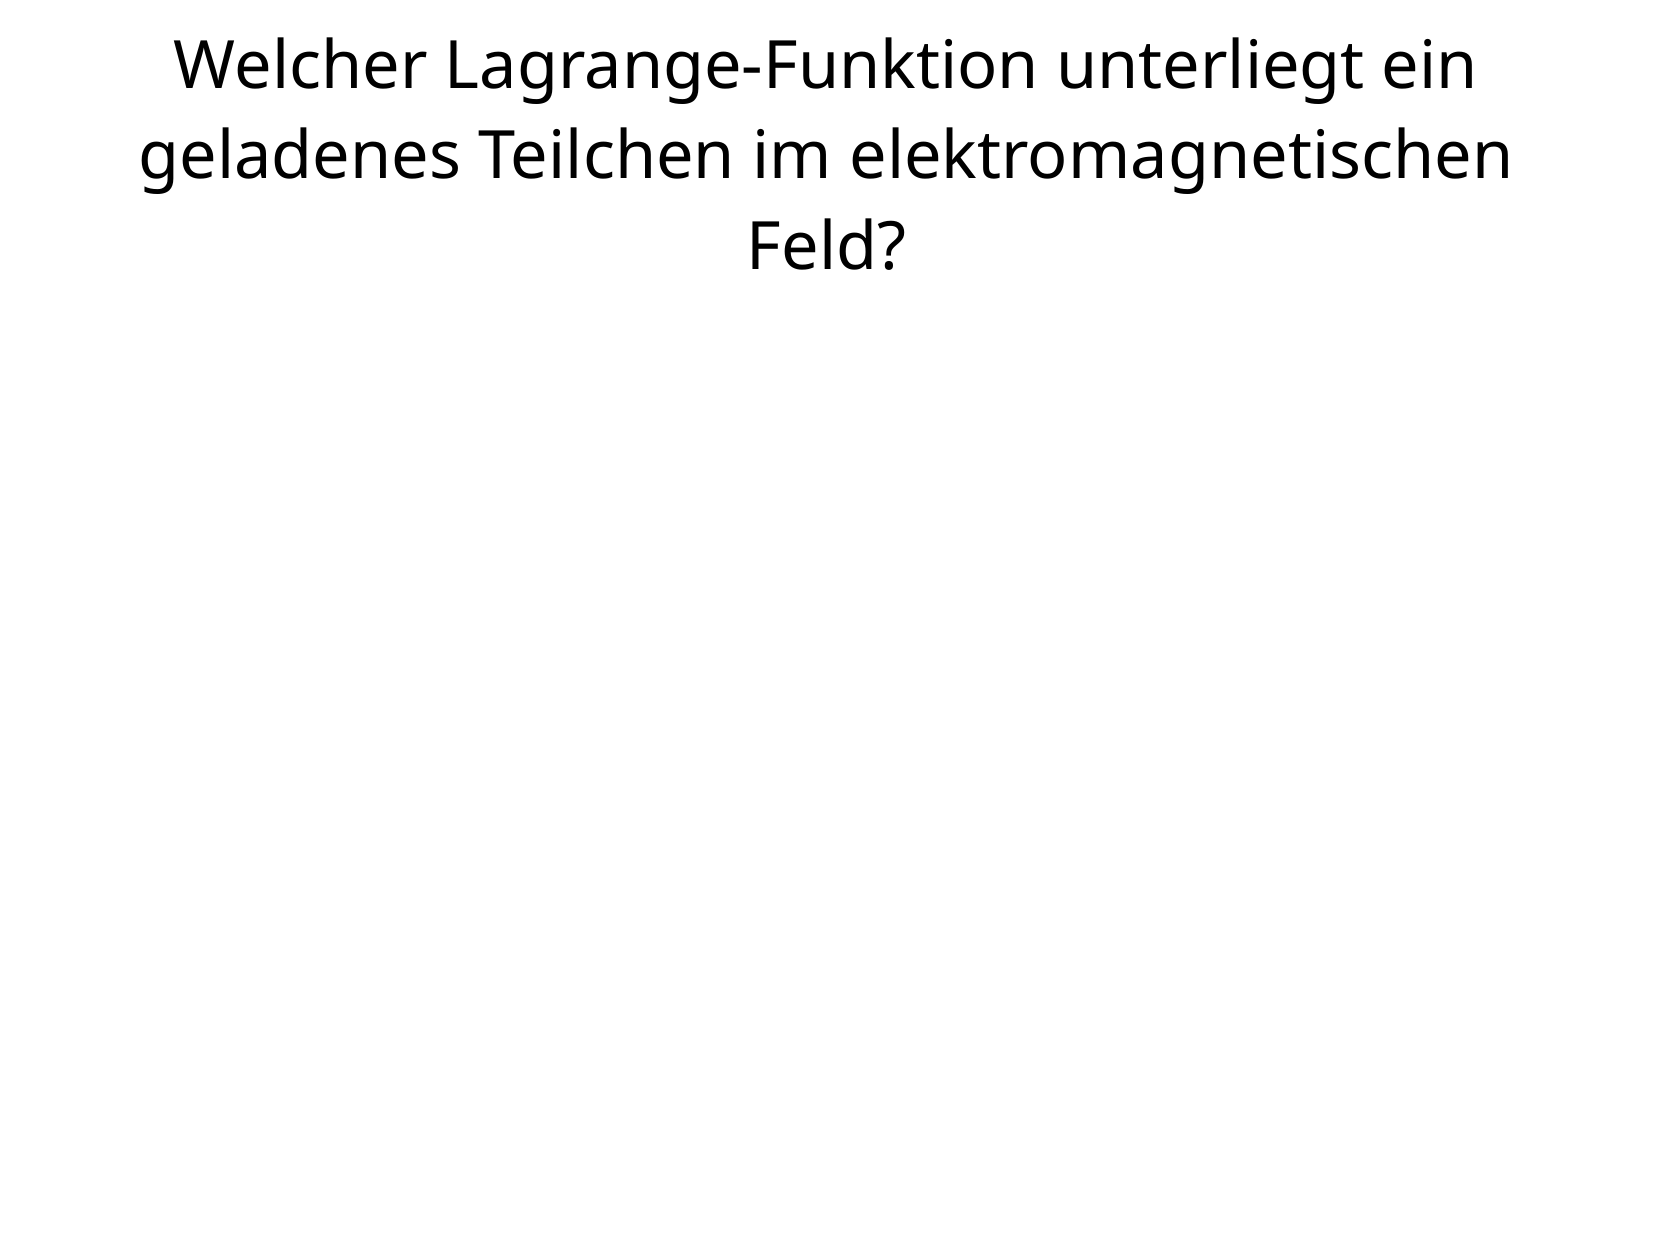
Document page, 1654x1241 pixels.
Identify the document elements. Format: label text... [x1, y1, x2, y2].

title Welcher Lagrange-Funktion unterliegt ein geladenes Teilchen im elektromagnetischen Feld? [82, 49, 1571, 257]
